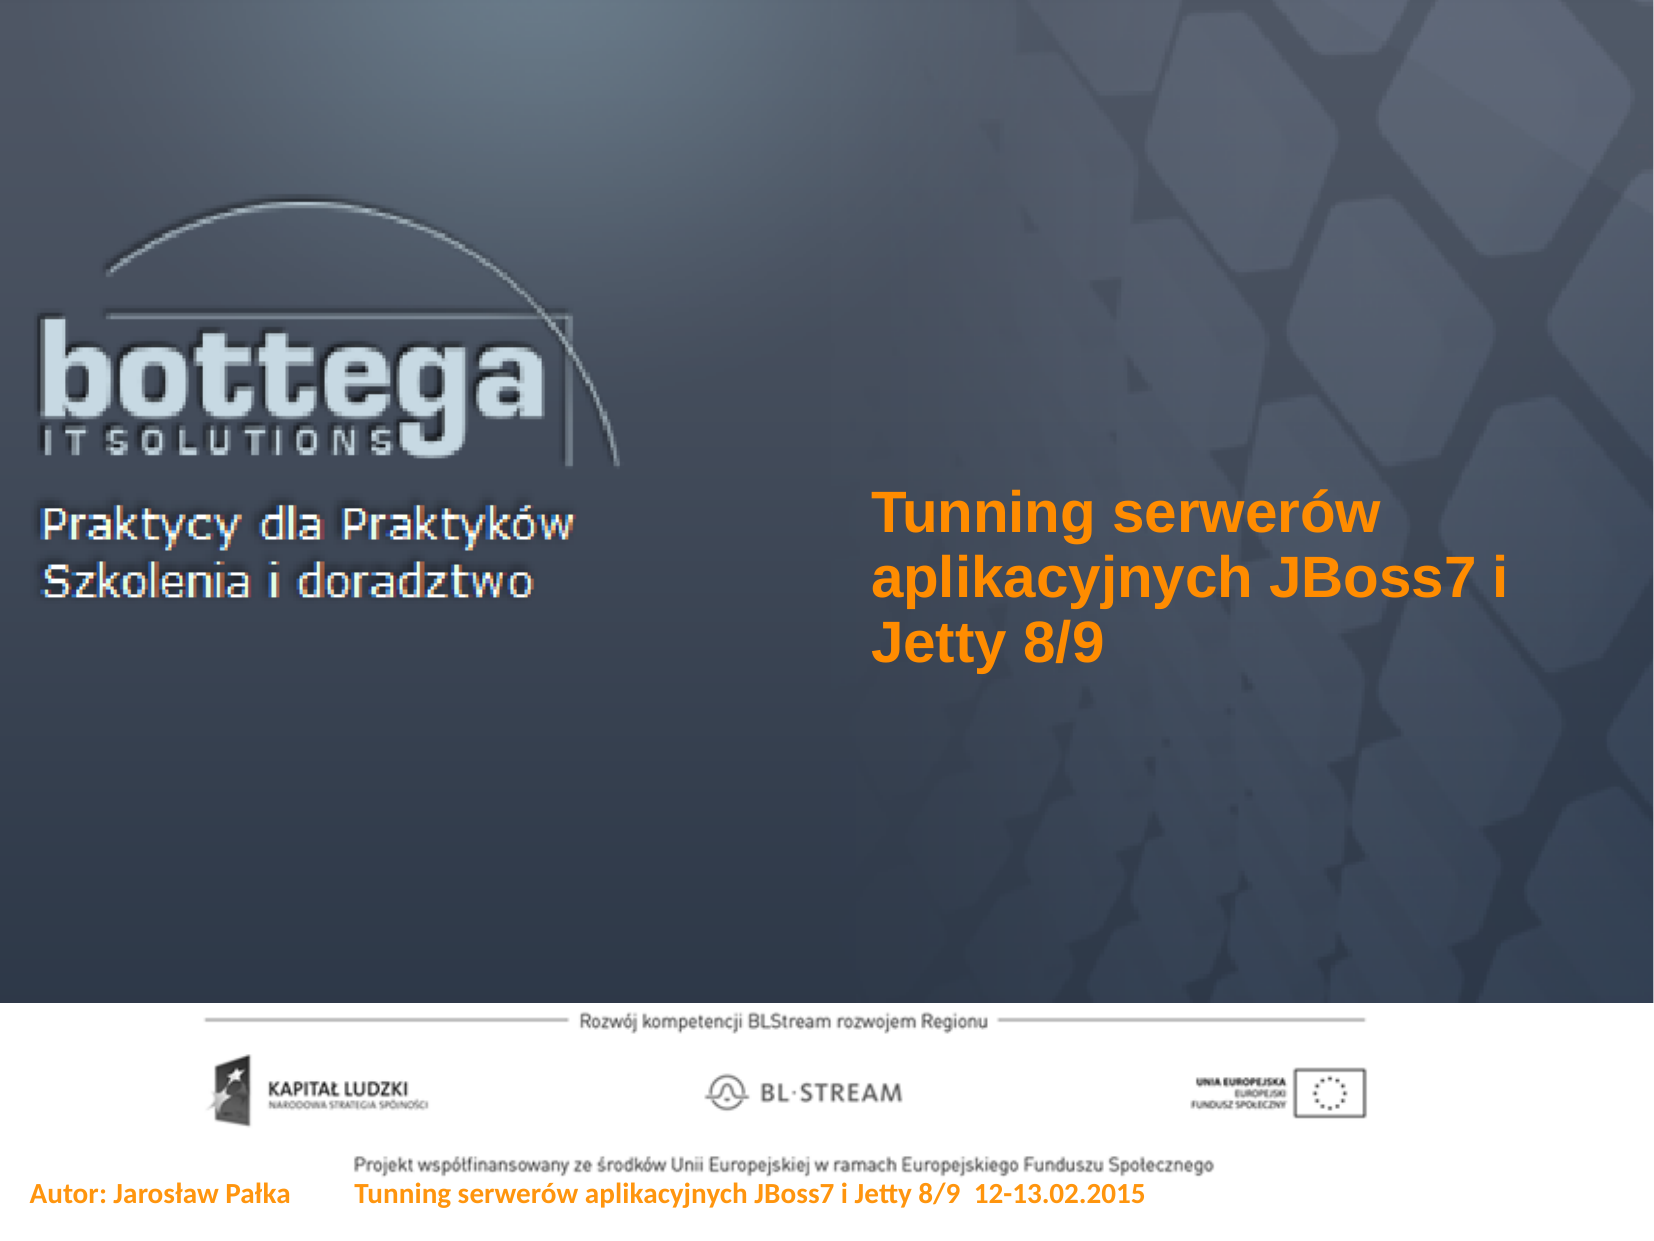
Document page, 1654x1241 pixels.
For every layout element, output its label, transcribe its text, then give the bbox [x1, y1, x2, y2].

text_box Tunning serwerów aplikacyjnych JBoss7 i Jetty 8/9 [856, 472, 1595, 687]
text_box [0, 1003, 1654, 1241]
text_box Autor: Jarosław Pałka [29, 1181, 384, 1241]
picture [0, 0, 1654, 1180]
text_box Tunning serwerów aplikacyjnych JBoss7 i Jetty 8/9 12-13.02.2015 [384, 1181, 1565, 1233]
